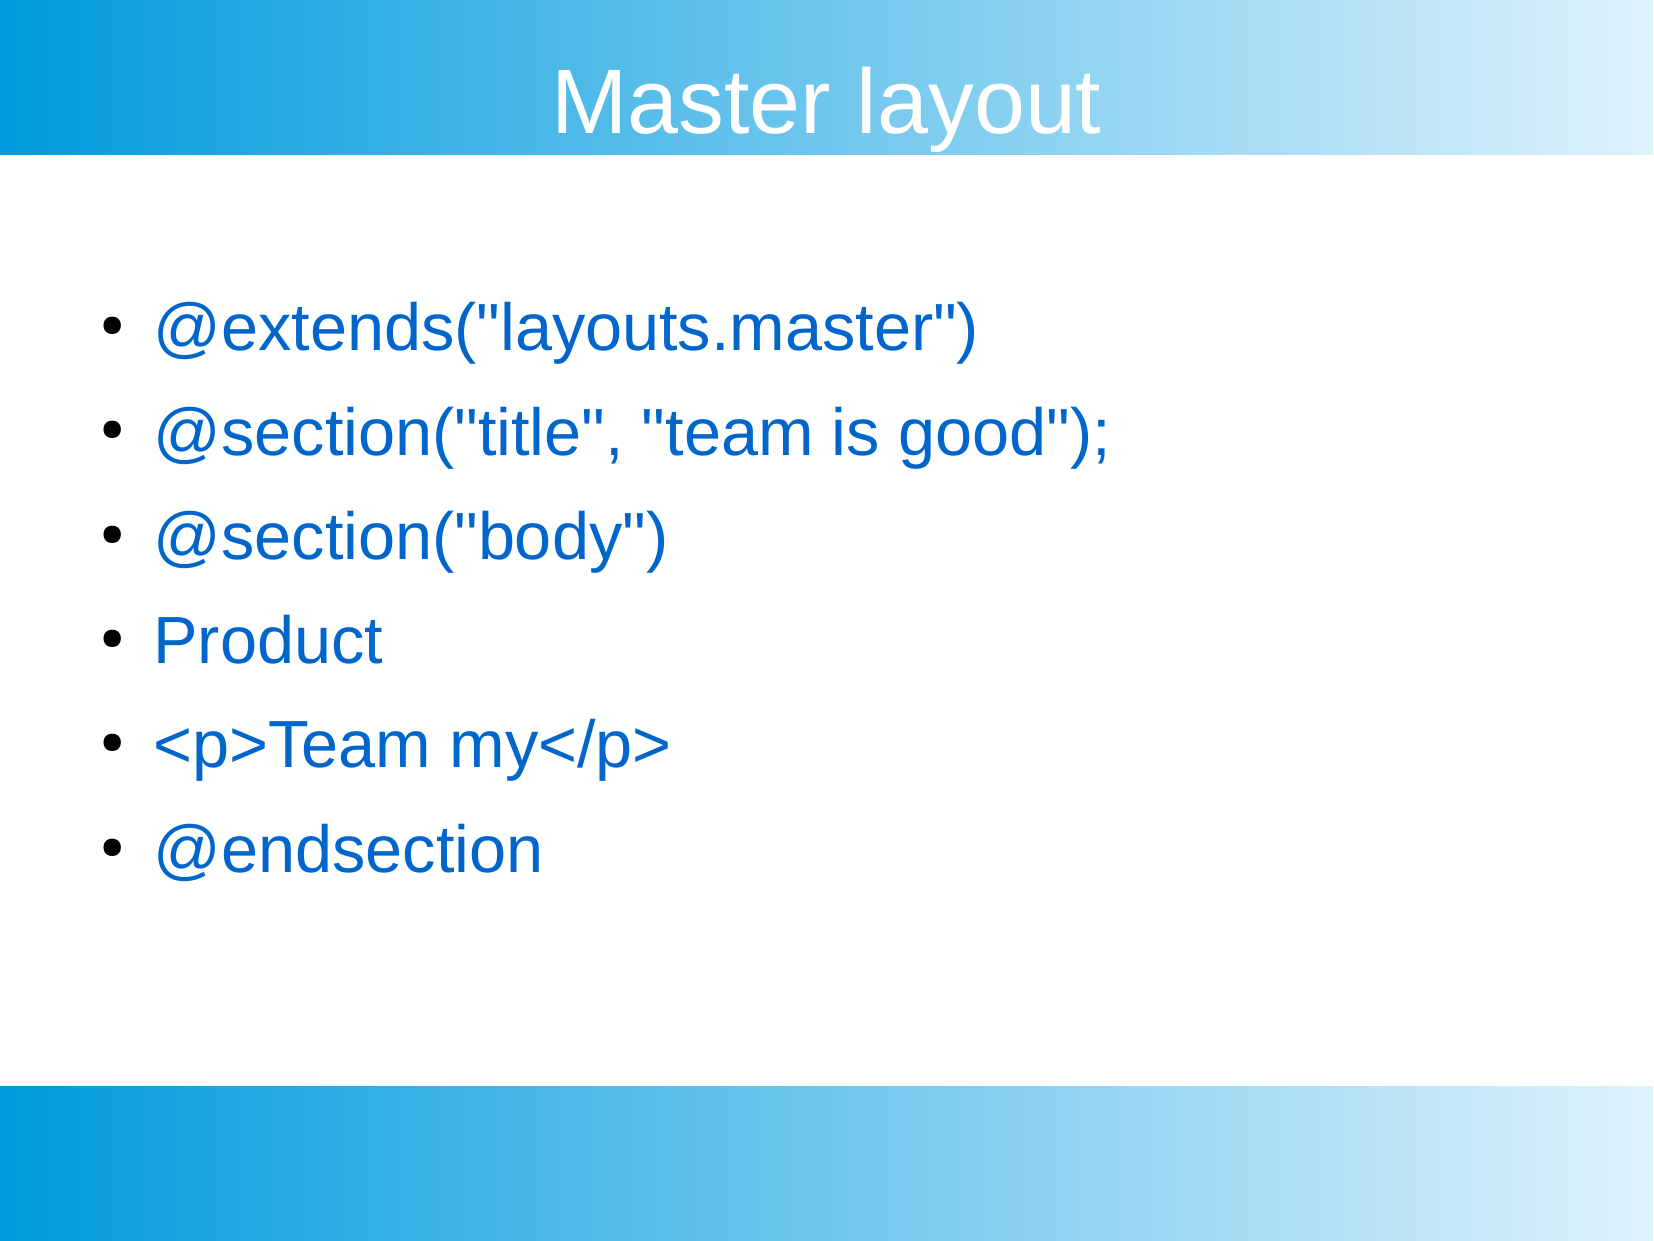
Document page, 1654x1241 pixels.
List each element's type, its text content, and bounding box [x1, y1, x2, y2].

list @extends("layouts.master") @section("title", "team is good"); @section("body") Product <p>Team my</p> @endsection [82, 290, 1571, 1010]
title Master layout [82, 49, 1571, 155]
